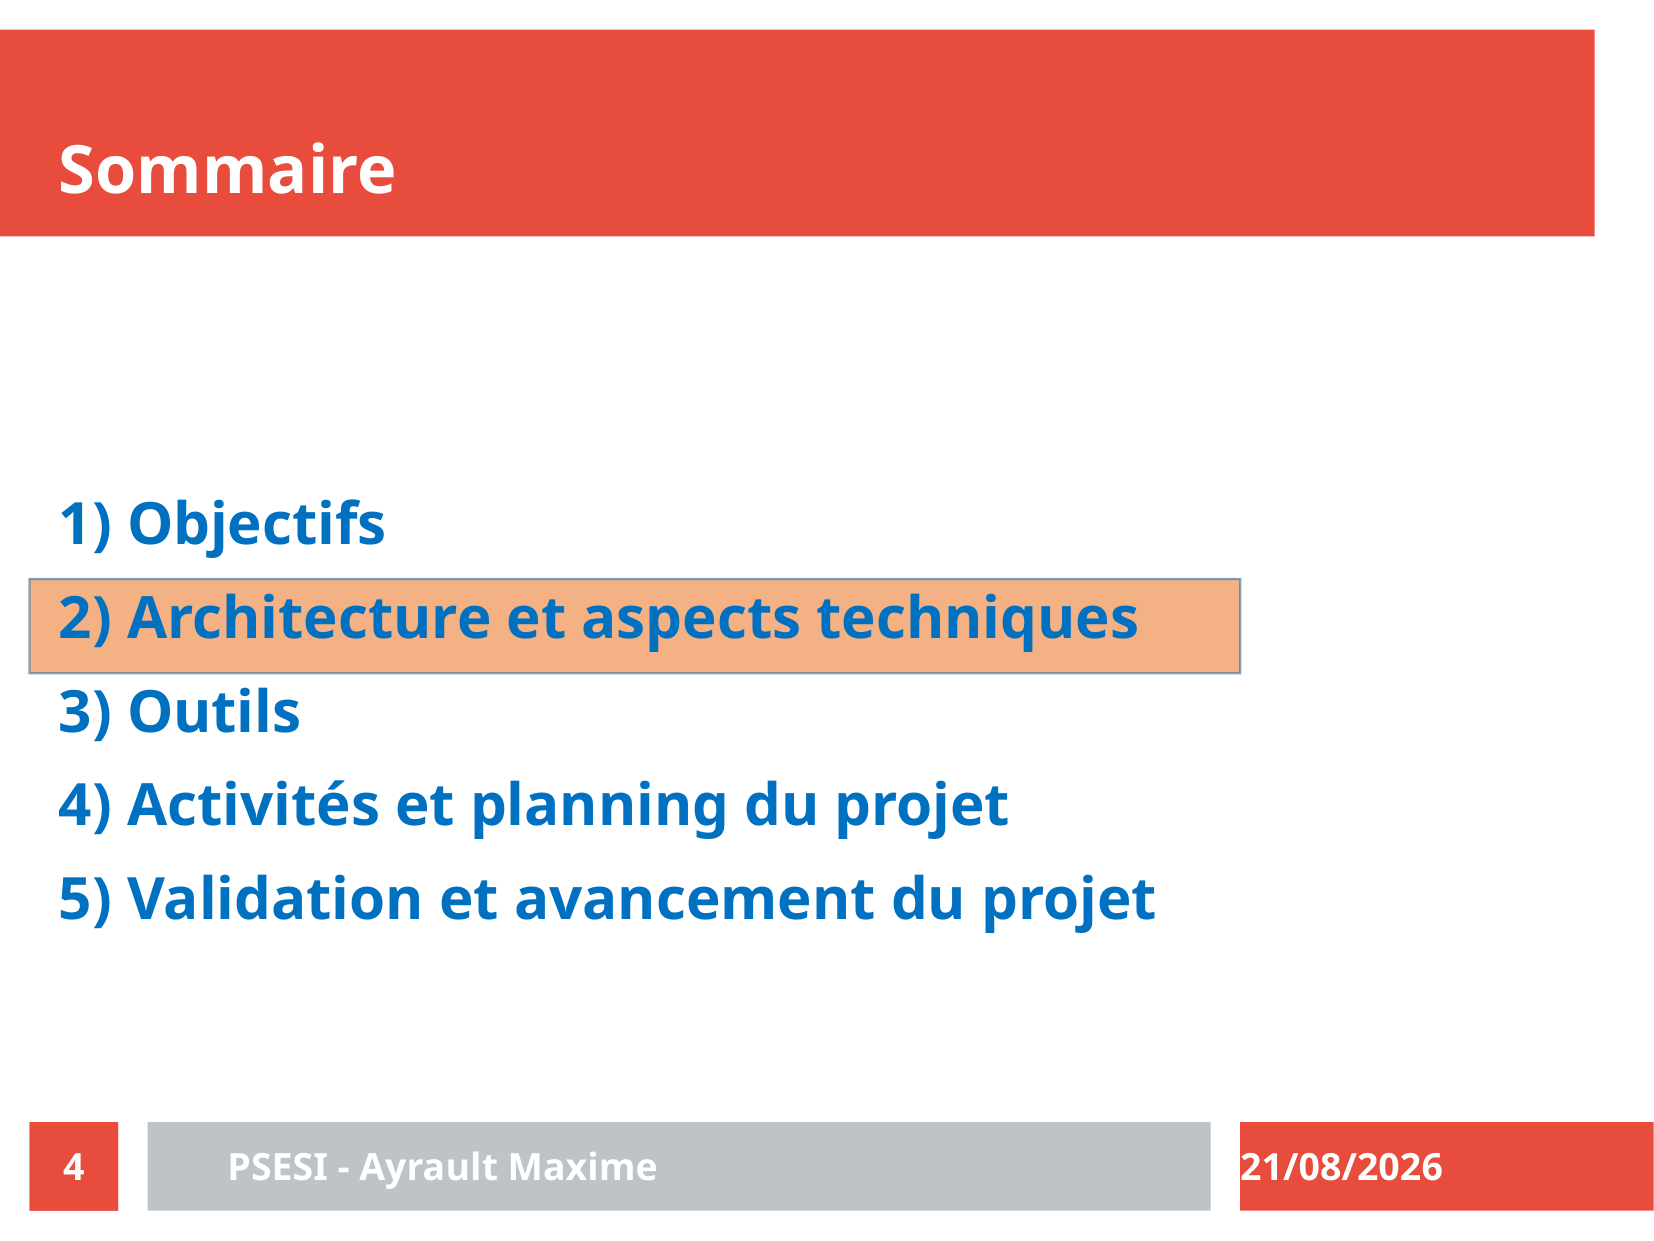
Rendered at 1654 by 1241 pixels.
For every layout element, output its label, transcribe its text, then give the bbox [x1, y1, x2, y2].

title Sommaire [59, 59, 1595, 207]
text_box PSESI - Ayrault Maxime [177, 1122, 709, 1211]
text_box [30, 579, 59, 673]
list 1) Objectifs 2) Architecture et aspects techniques 3) Outils 4) Activités et planning du projet 5) Validation et avancement du projet [59, 324, 1565, 1093]
text_box 2017/3/6 [1240, 1122, 1625, 1211]
text_box [29, 1122, 119, 1211]
